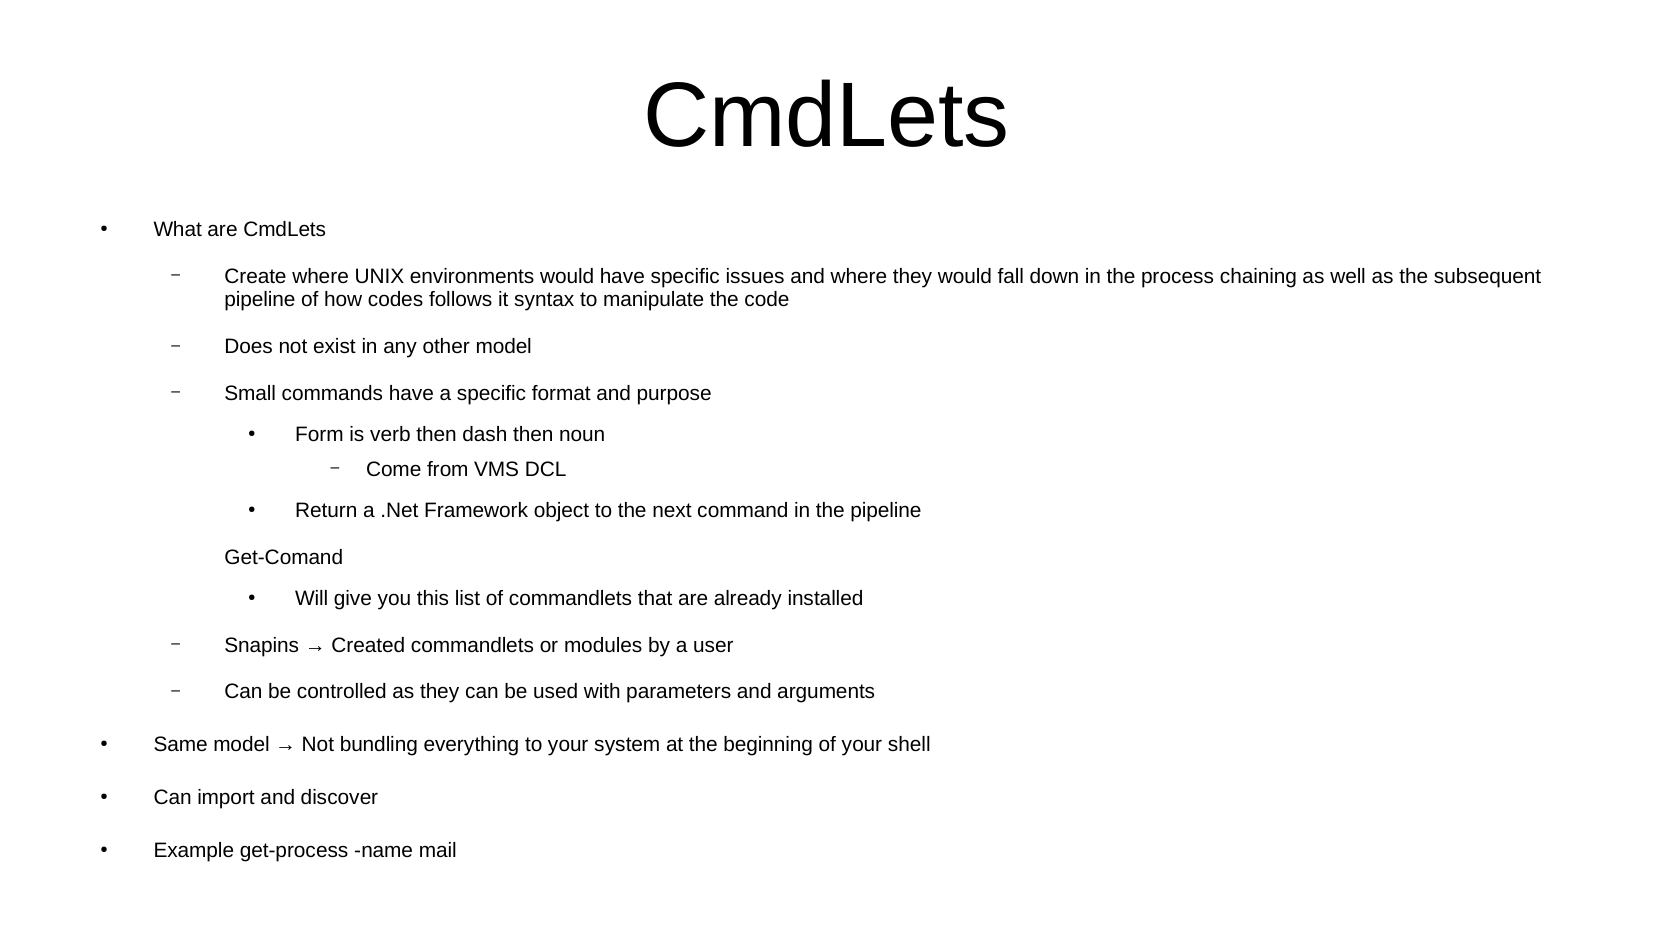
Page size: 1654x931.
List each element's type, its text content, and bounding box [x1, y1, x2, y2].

title CmdLets [82, 37, 1571, 193]
list What are CmdLets Create where UNIX environments would have specific issues and where they would fall down in the process chaining as well as the subsequent pipeline of how codes follows it syntax to manipulate the code Does not exist in any other model Small commands have a specific format and purpose Form is verb then dash then noun Come from VMS DCL Return a .Net Framework object to the next command in the pipeline Get-Comand Will give you this list of commandlets that are already installed Snapins → Created commandlets or modules by a user Can be controlled as they can be used with parameters and arguments Same model → Not bundling everything to your system at the beginning of your shell Can import and discover Example get-process -name mail [82, 217, 1576, 916]
